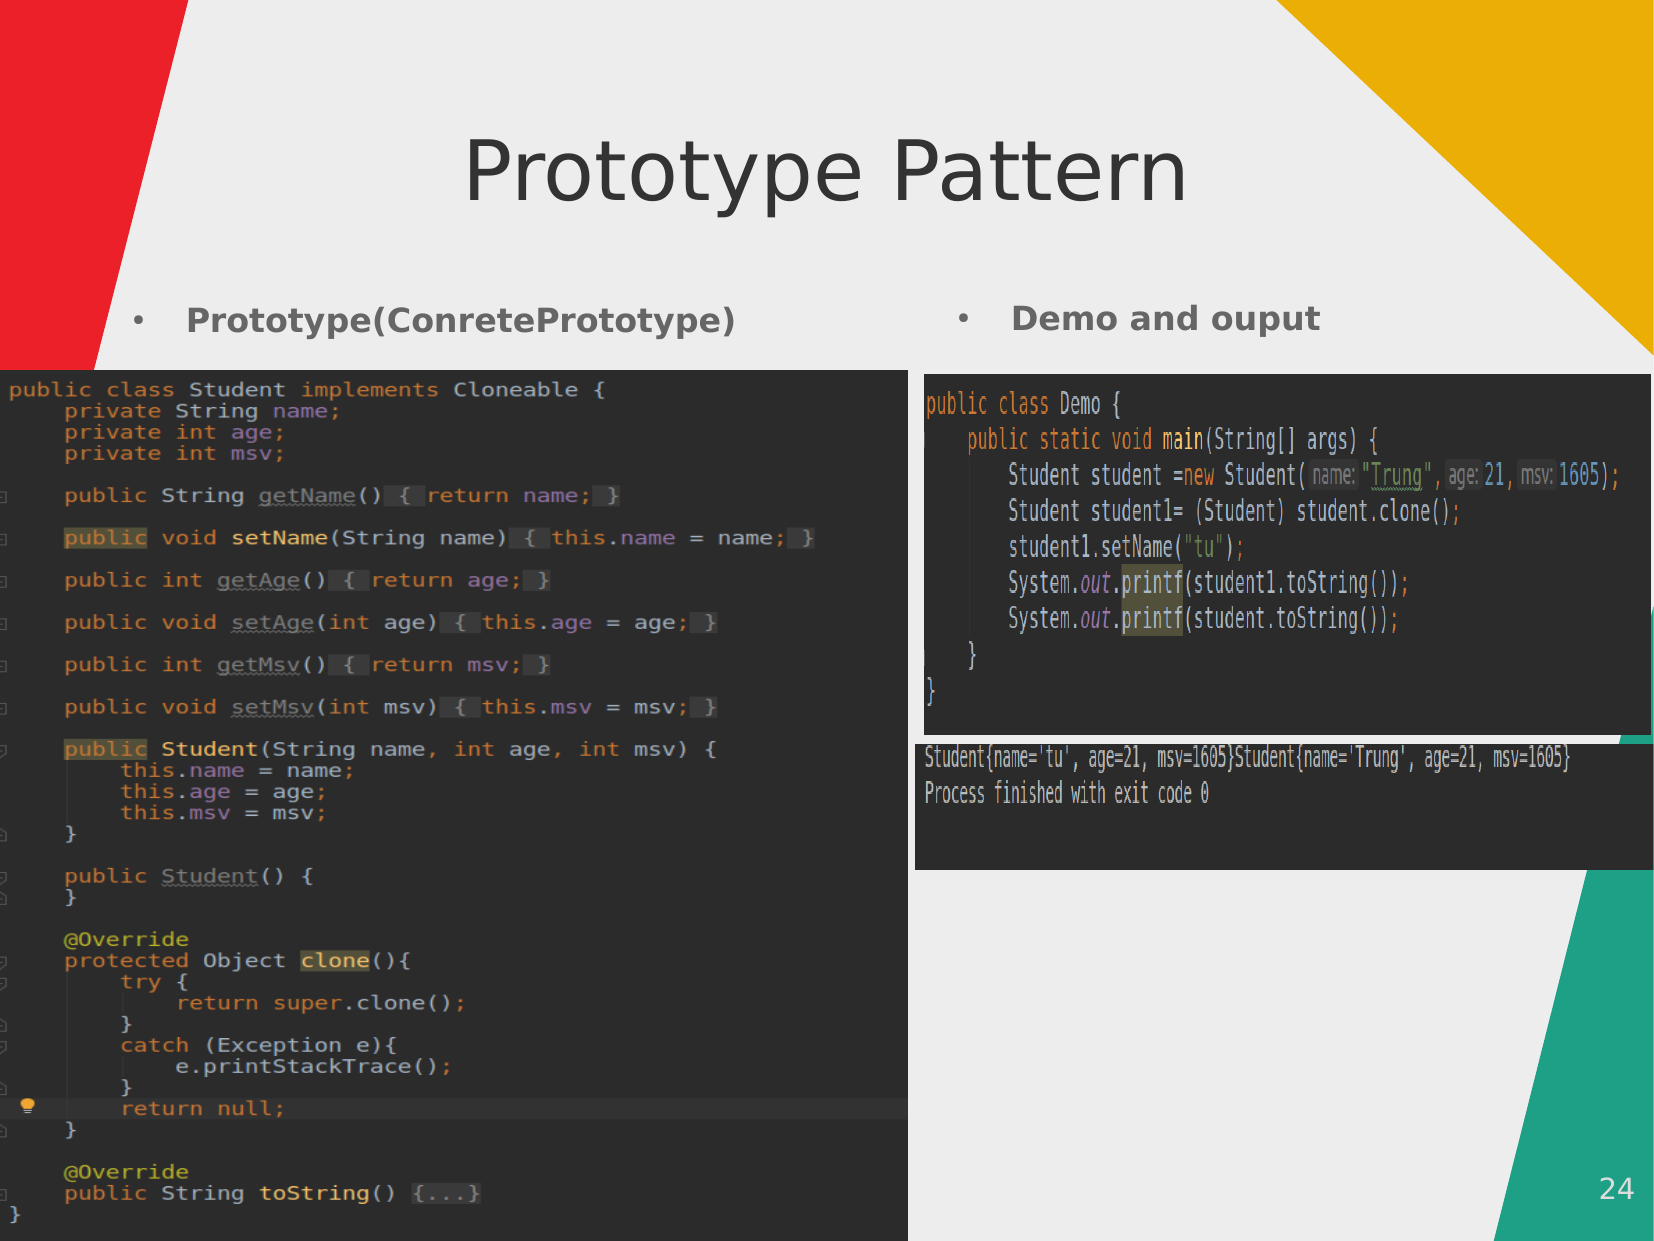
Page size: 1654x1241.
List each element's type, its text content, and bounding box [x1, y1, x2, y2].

list Prototype(ConretePrototype) [114, 302, 796, 370]
picture [0, 370, 908, 1241]
list Demo and ouput [939, 300, 1621, 369]
title Prototype Pattern [114, 73, 1539, 271]
picture [915, 744, 1654, 871]
picture [924, 374, 1651, 736]
